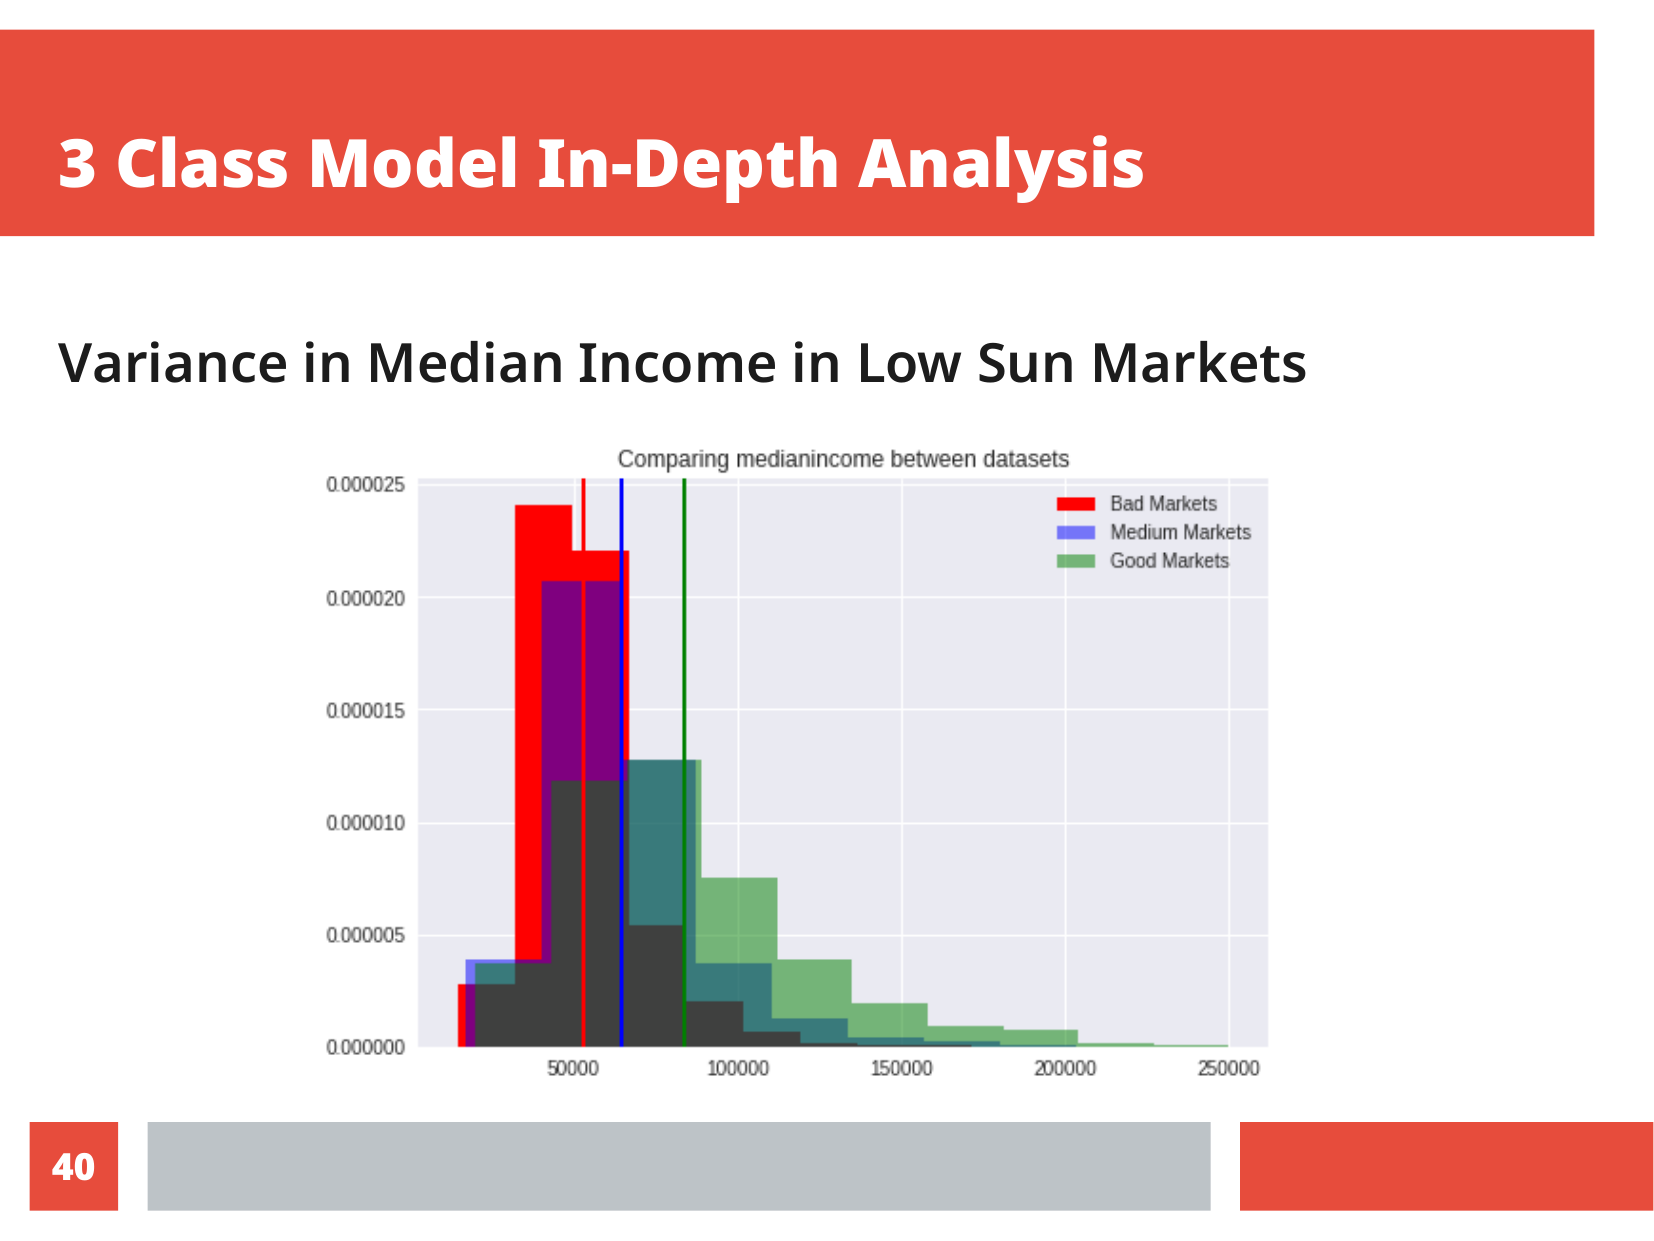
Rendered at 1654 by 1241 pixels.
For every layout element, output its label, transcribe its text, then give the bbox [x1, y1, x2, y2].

picture [312, 437, 1280, 1093]
title 3 Class Model In-Depth Analysis [59, 59, 1595, 207]
list Variance in Median Income in Low Sun Markets [59, 324, 1565, 1093]
